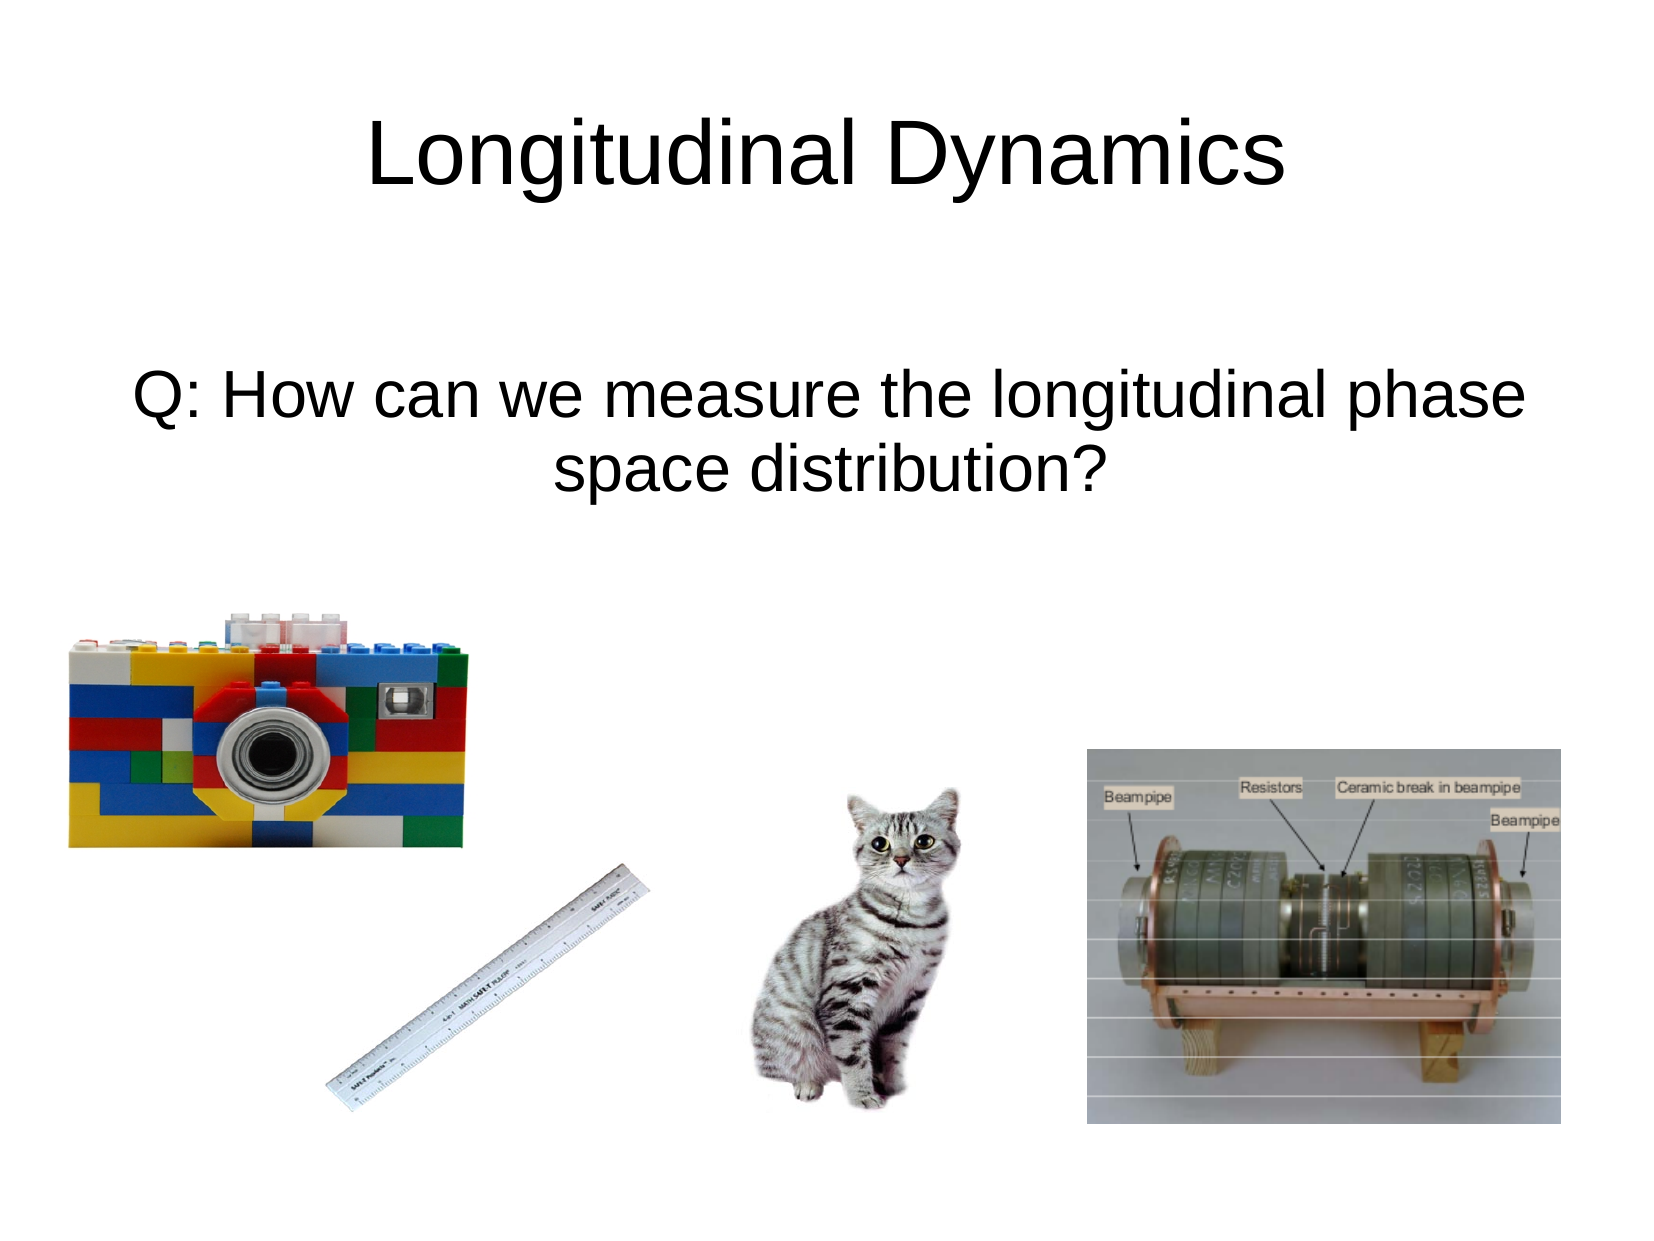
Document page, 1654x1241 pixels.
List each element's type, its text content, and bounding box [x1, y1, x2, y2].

picture [45, 599, 1051, 1126]
title Longitudinal Dynamics [82, 56, 1571, 250]
picture [1087, 749, 1561, 1124]
subtitle Q: How can we measure the longitudinal phase space distribution? [86, 300, 1576, 563]
